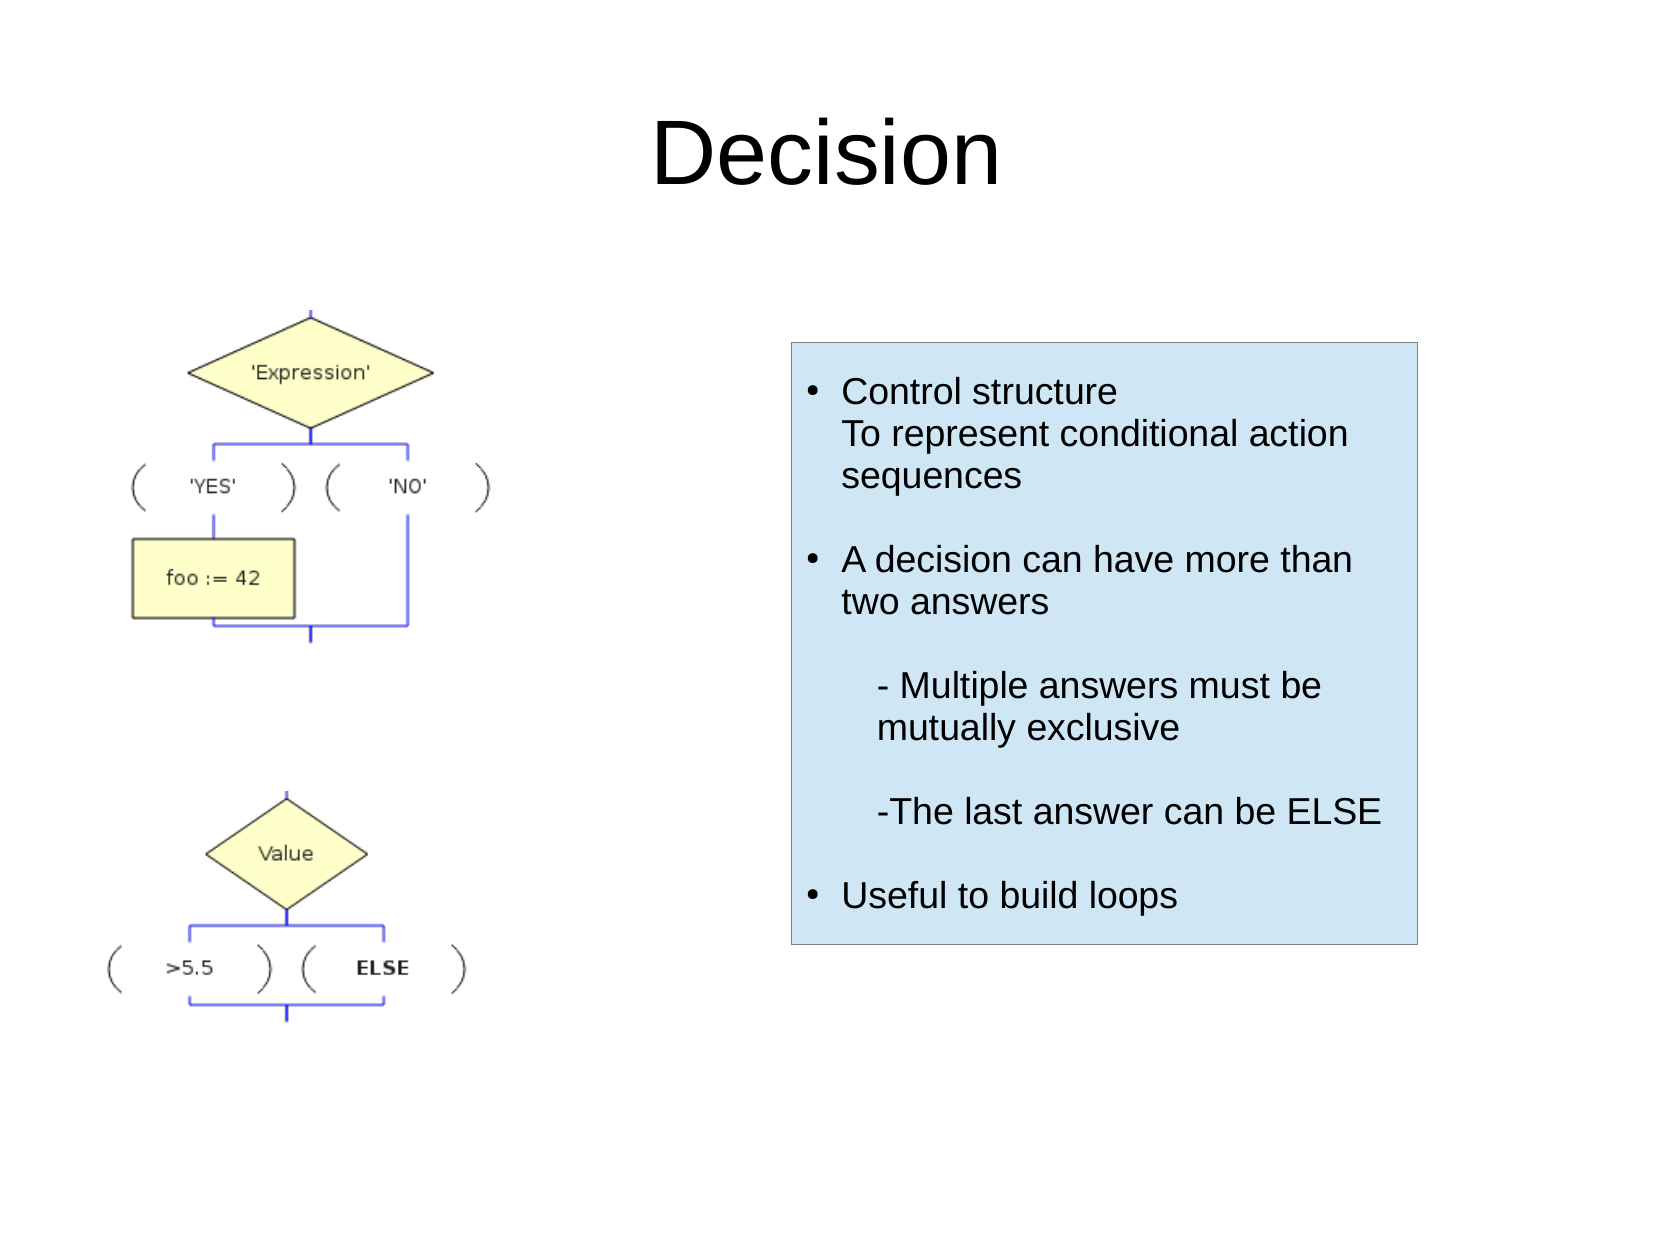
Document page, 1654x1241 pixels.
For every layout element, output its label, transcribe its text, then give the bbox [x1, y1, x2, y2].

picture [101, 791, 473, 1029]
text_box Control structure To represent conditional action sequences A decision can have more than two answers - Multiple answers must be mutually exclusive -The last answer can be ELSE Useful to build loops [791, 342, 1418, 945]
picture [125, 310, 497, 650]
title Decision [82, 49, 1571, 257]
